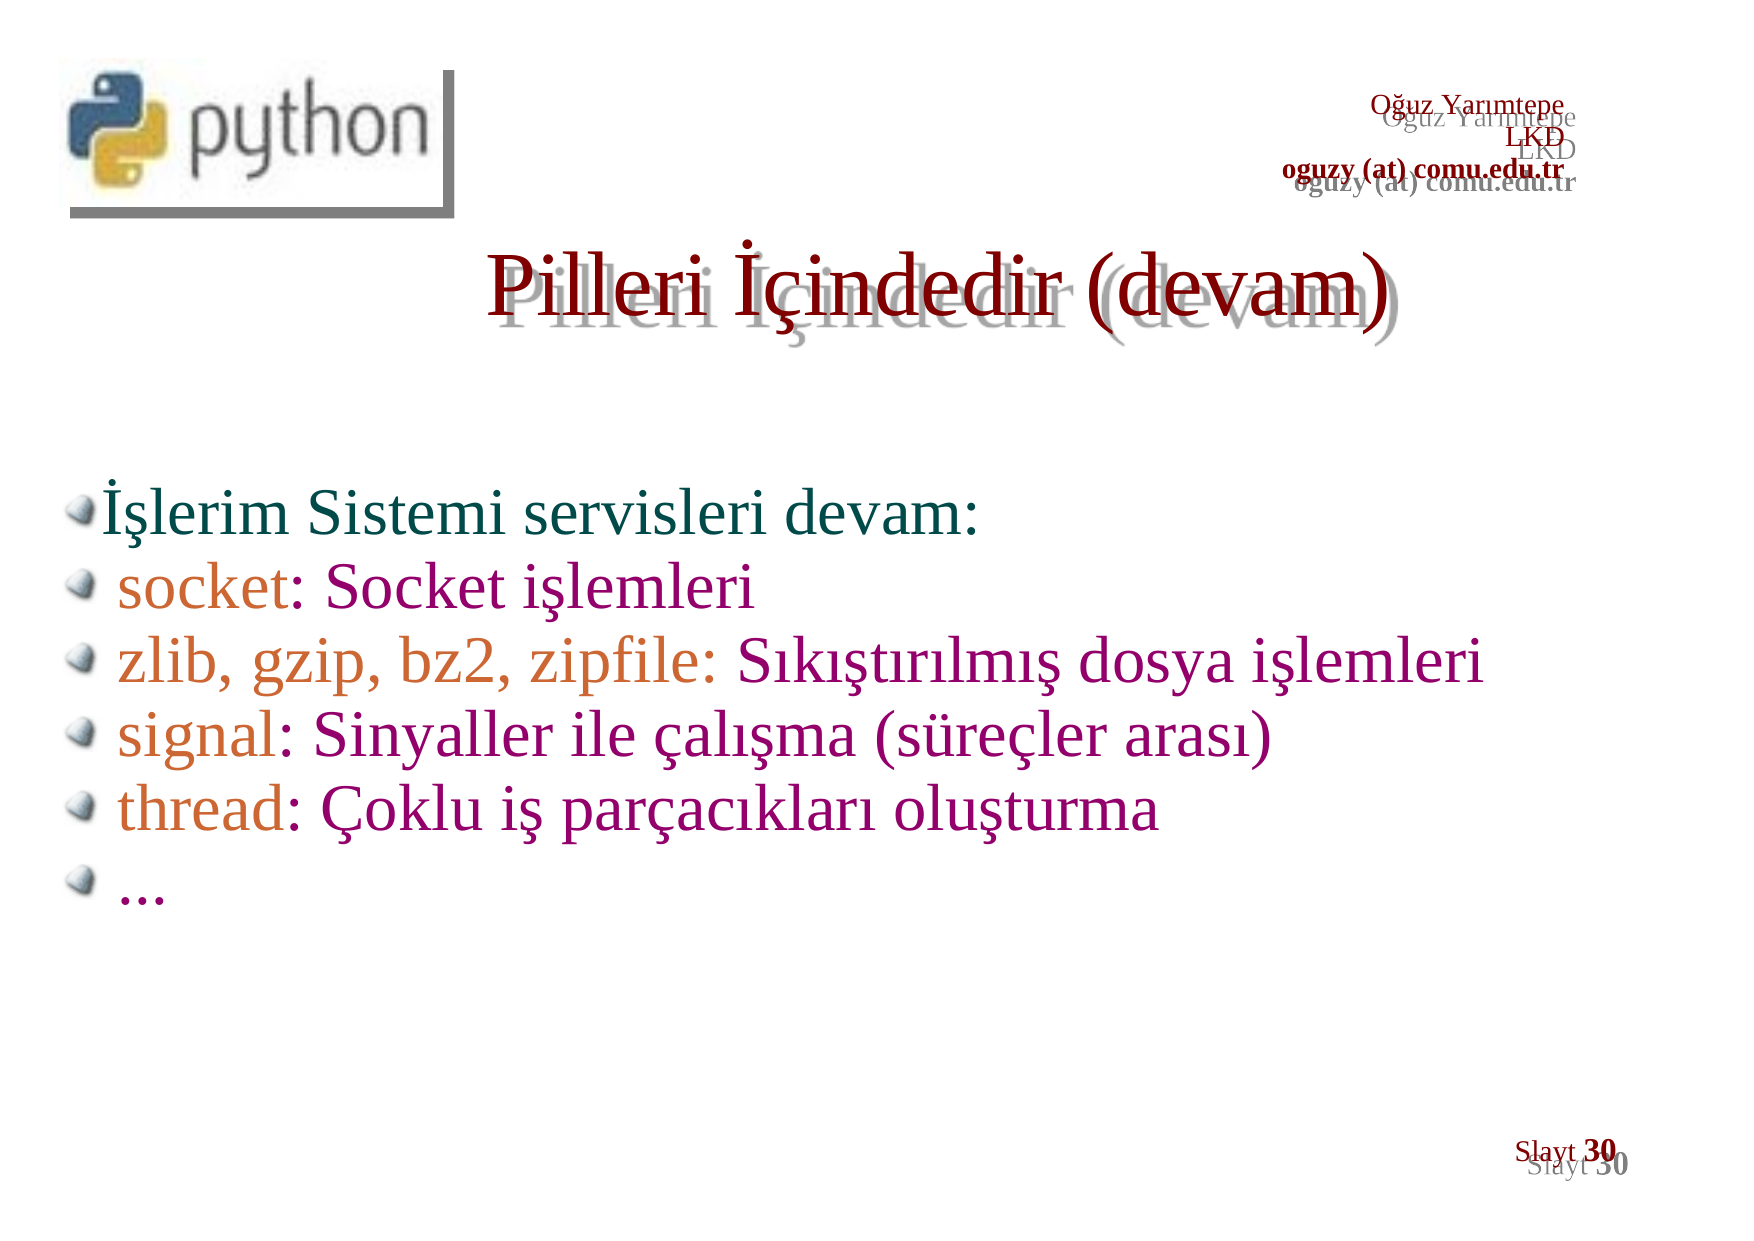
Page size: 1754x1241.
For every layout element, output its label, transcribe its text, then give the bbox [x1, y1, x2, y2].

subtitle İşlerim Sistemi servisleri devam: socket: Socket işlemleri zlib, gzip, bz2, zipfile: Sıkıştırılmış dosya işlemleri signal: Sinyaller ile çalışma (süreçler arası) thread: Çoklu iş parçacıkları oluşturma ... [59, 360, 1695, 1034]
picture [59, 58, 443, 207]
title Pilleri İçindedir (devam) [194, 214, 1684, 355]
